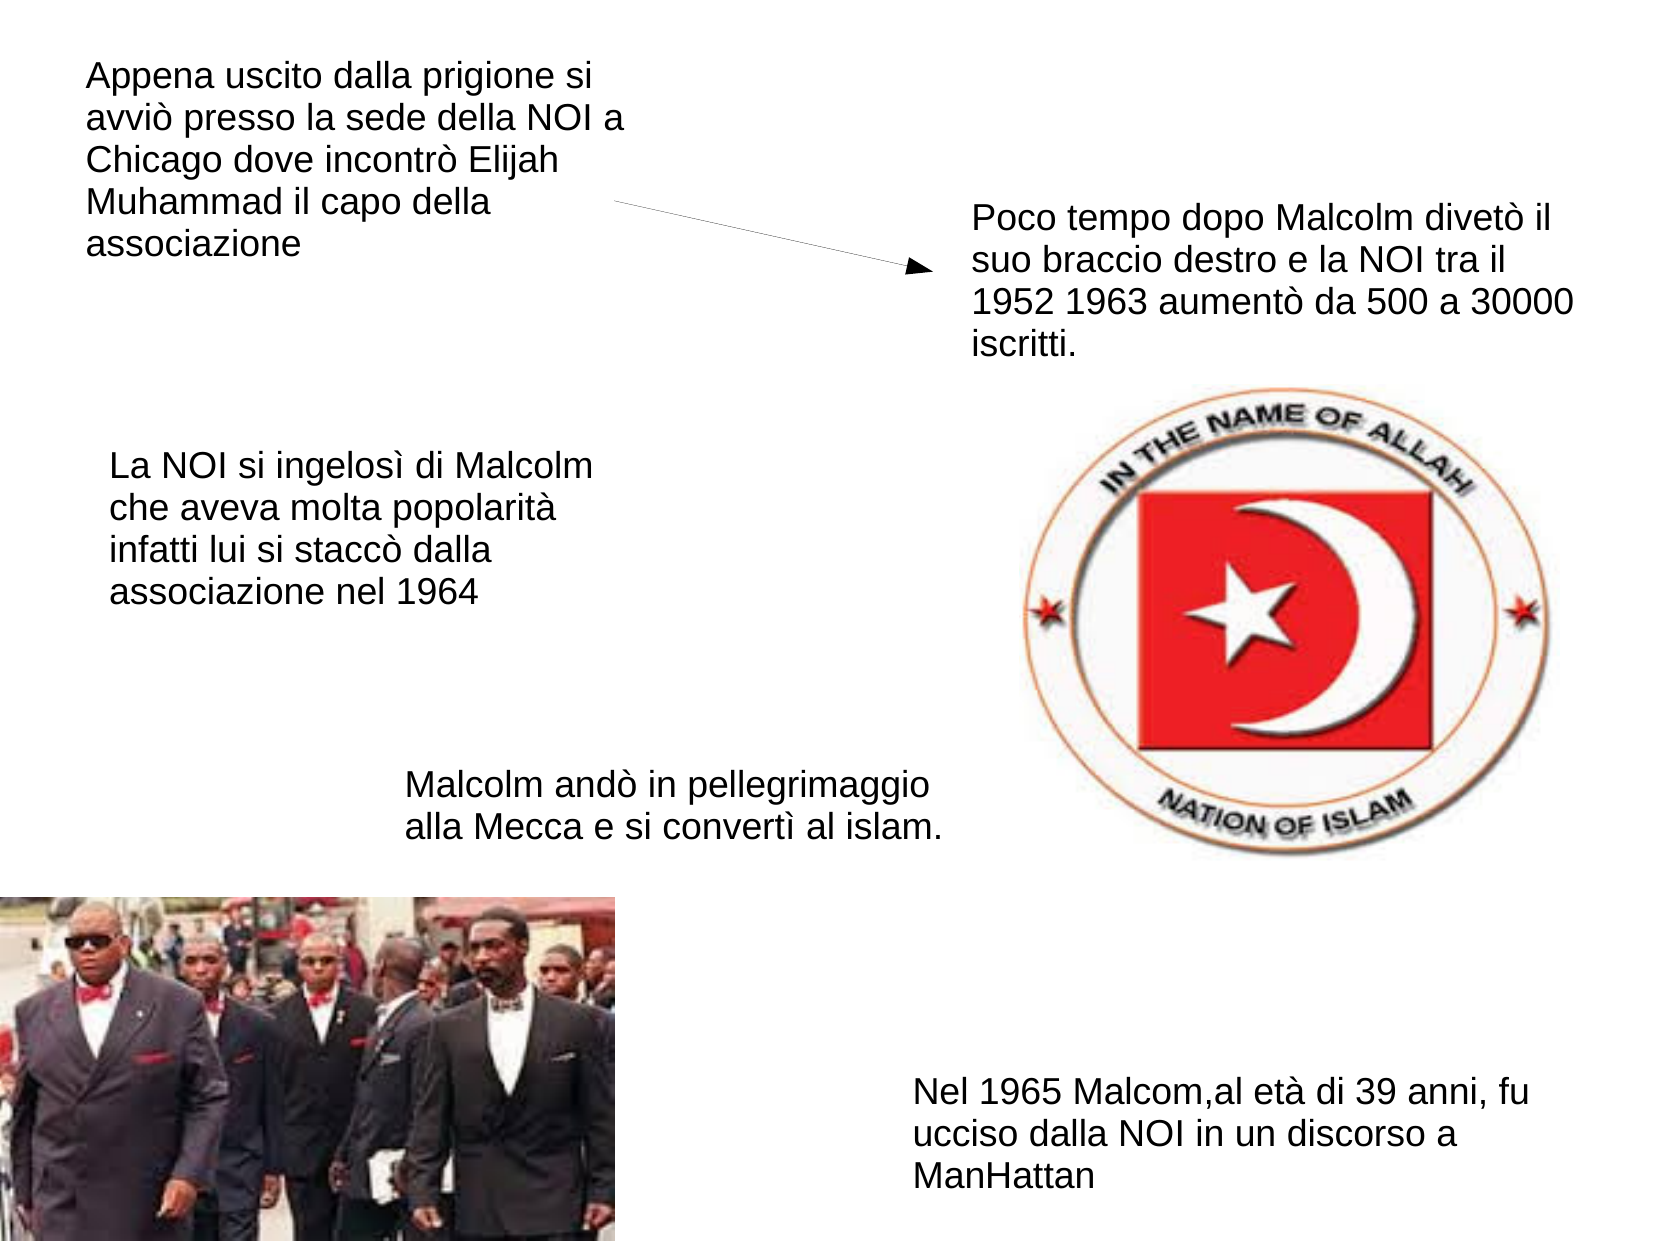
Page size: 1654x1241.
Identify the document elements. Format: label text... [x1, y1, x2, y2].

text_box Poco tempo dopo Malcolm divetò il suo braccio destro e la NOI tra il 1952 1963 aumentò da 500 a 30000 iscritti. [956, 188, 1595, 372]
picture [0, 897, 615, 1241]
text_box Appena uscito dalla prigione si avviò presso la sede della NOI a Chicago dove incontrò Elijah Muhammad il capo della associazione [70, 47, 650, 356]
text_box Malcolm andò in pellegrimaggio alla Mecca e si convertì al islam. [389, 755, 993, 855]
picture [1019, 384, 1560, 863]
text_box La NOI si ingelosì di Malcolm che aveva molta popolarità infatti lui si staccò dalla associazione nel 1964 [94, 437, 626, 662]
text_box Nel 1965 Malcom,al età di 39 anni, fu ucciso dalla NOI in un discorso a ManHattan [897, 1062, 1571, 1204]
